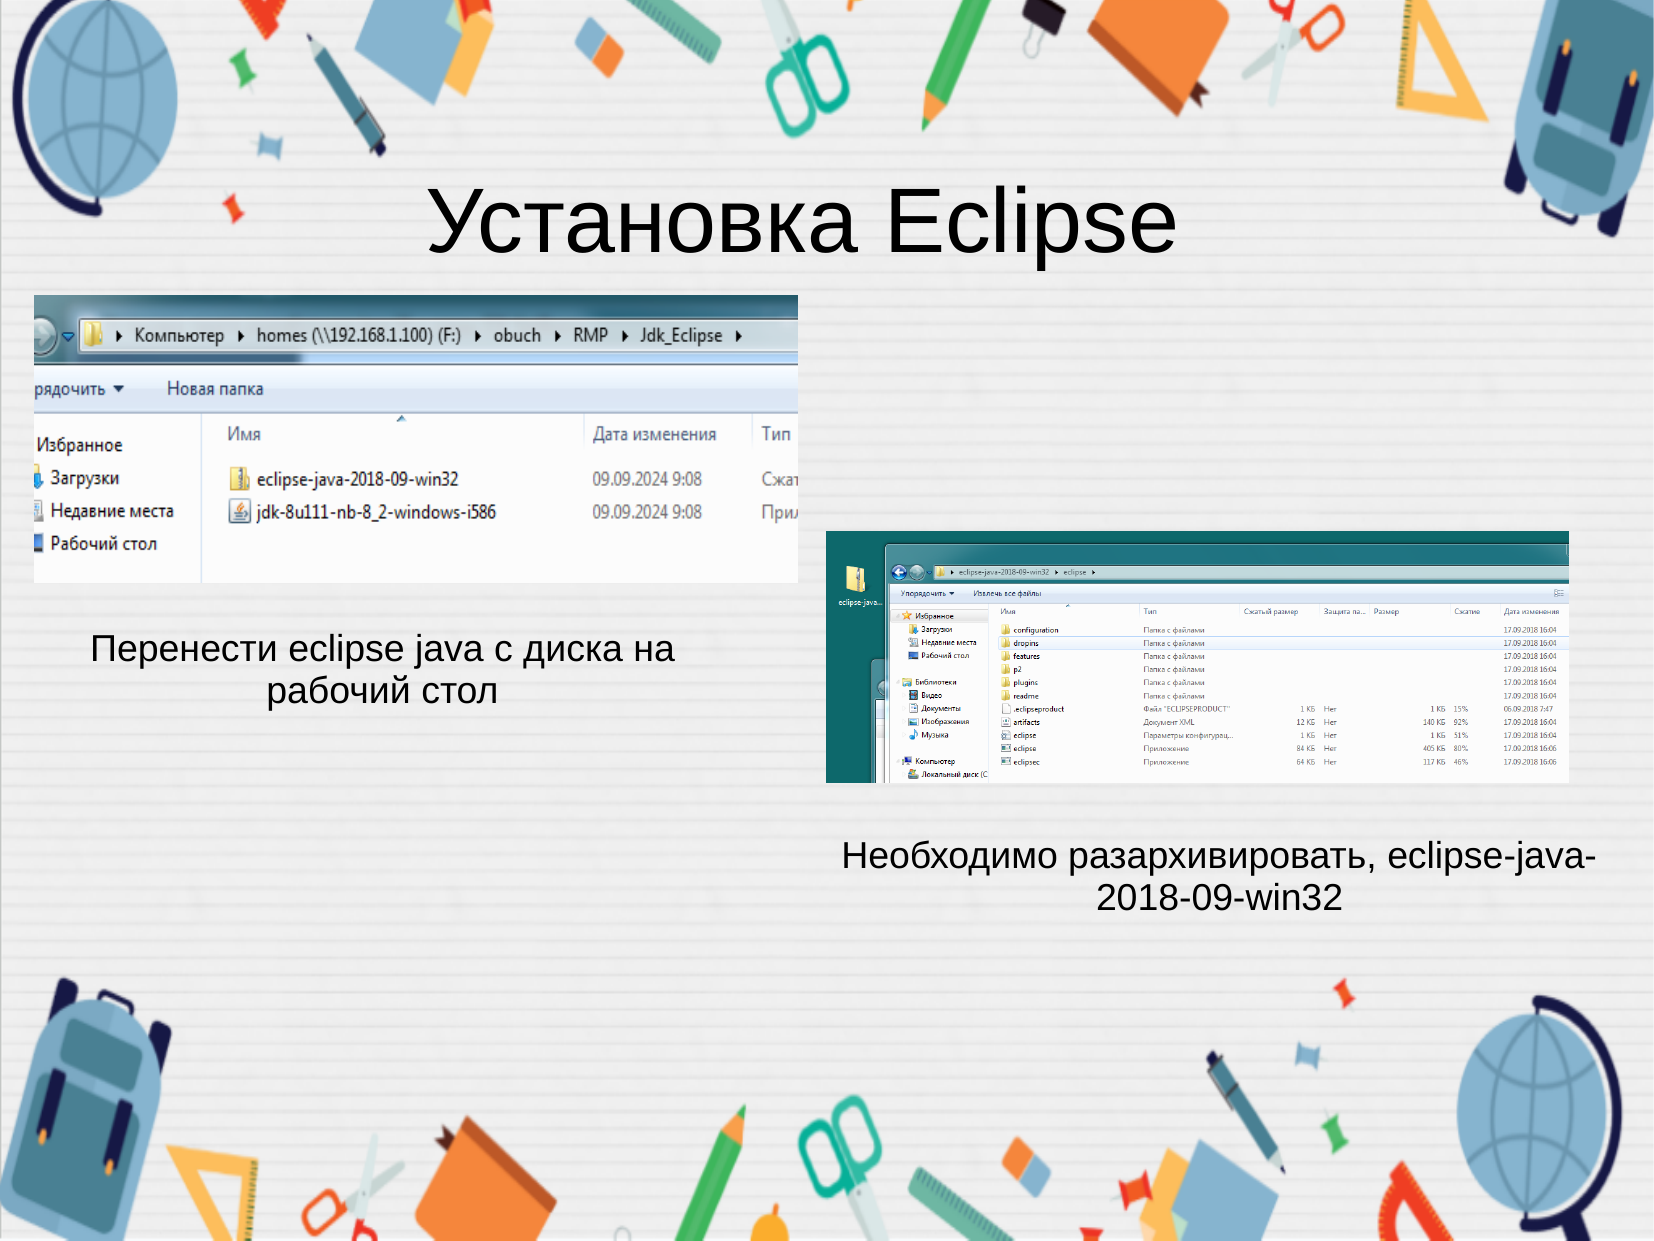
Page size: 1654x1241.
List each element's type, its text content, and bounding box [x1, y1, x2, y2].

picture [0, 0, 1654, 1241]
title Установка Eclipse [59, 117, 1548, 325]
text_box Необходимо разархивировать, eclipse-java-2018-09-win32 [826, 826, 1622, 943]
text_box Перенести eclipse java с диска на рабочий стол [75, 620, 727, 719]
